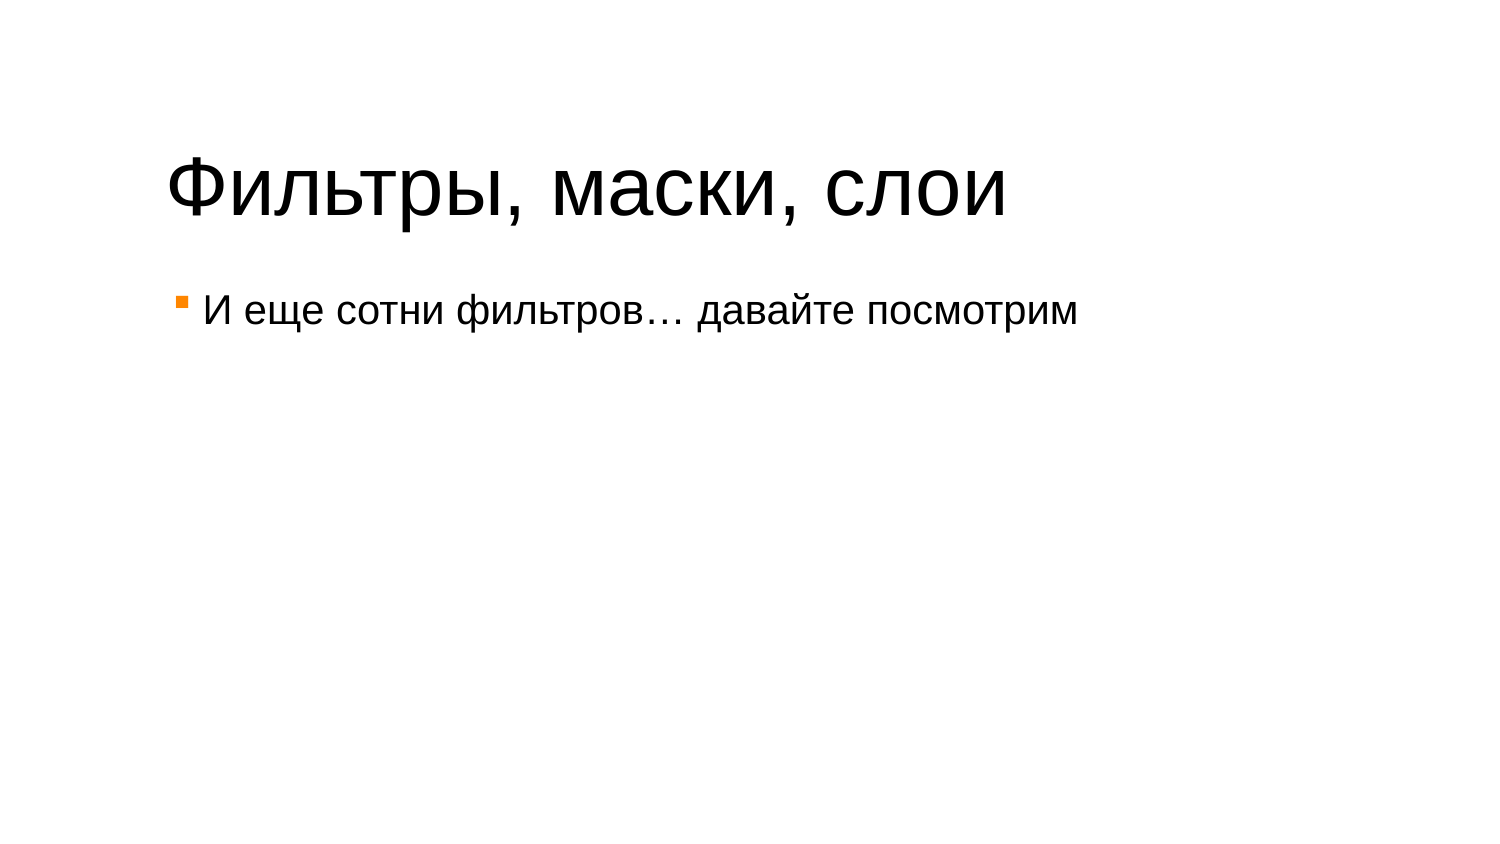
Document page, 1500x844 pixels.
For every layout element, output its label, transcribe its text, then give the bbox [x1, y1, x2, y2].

list И еще сотни фильтров… давайте посмотрим [150, 275, 1350, 844]
title Фильтры, маски, слои [150, 50, 1350, 240]
